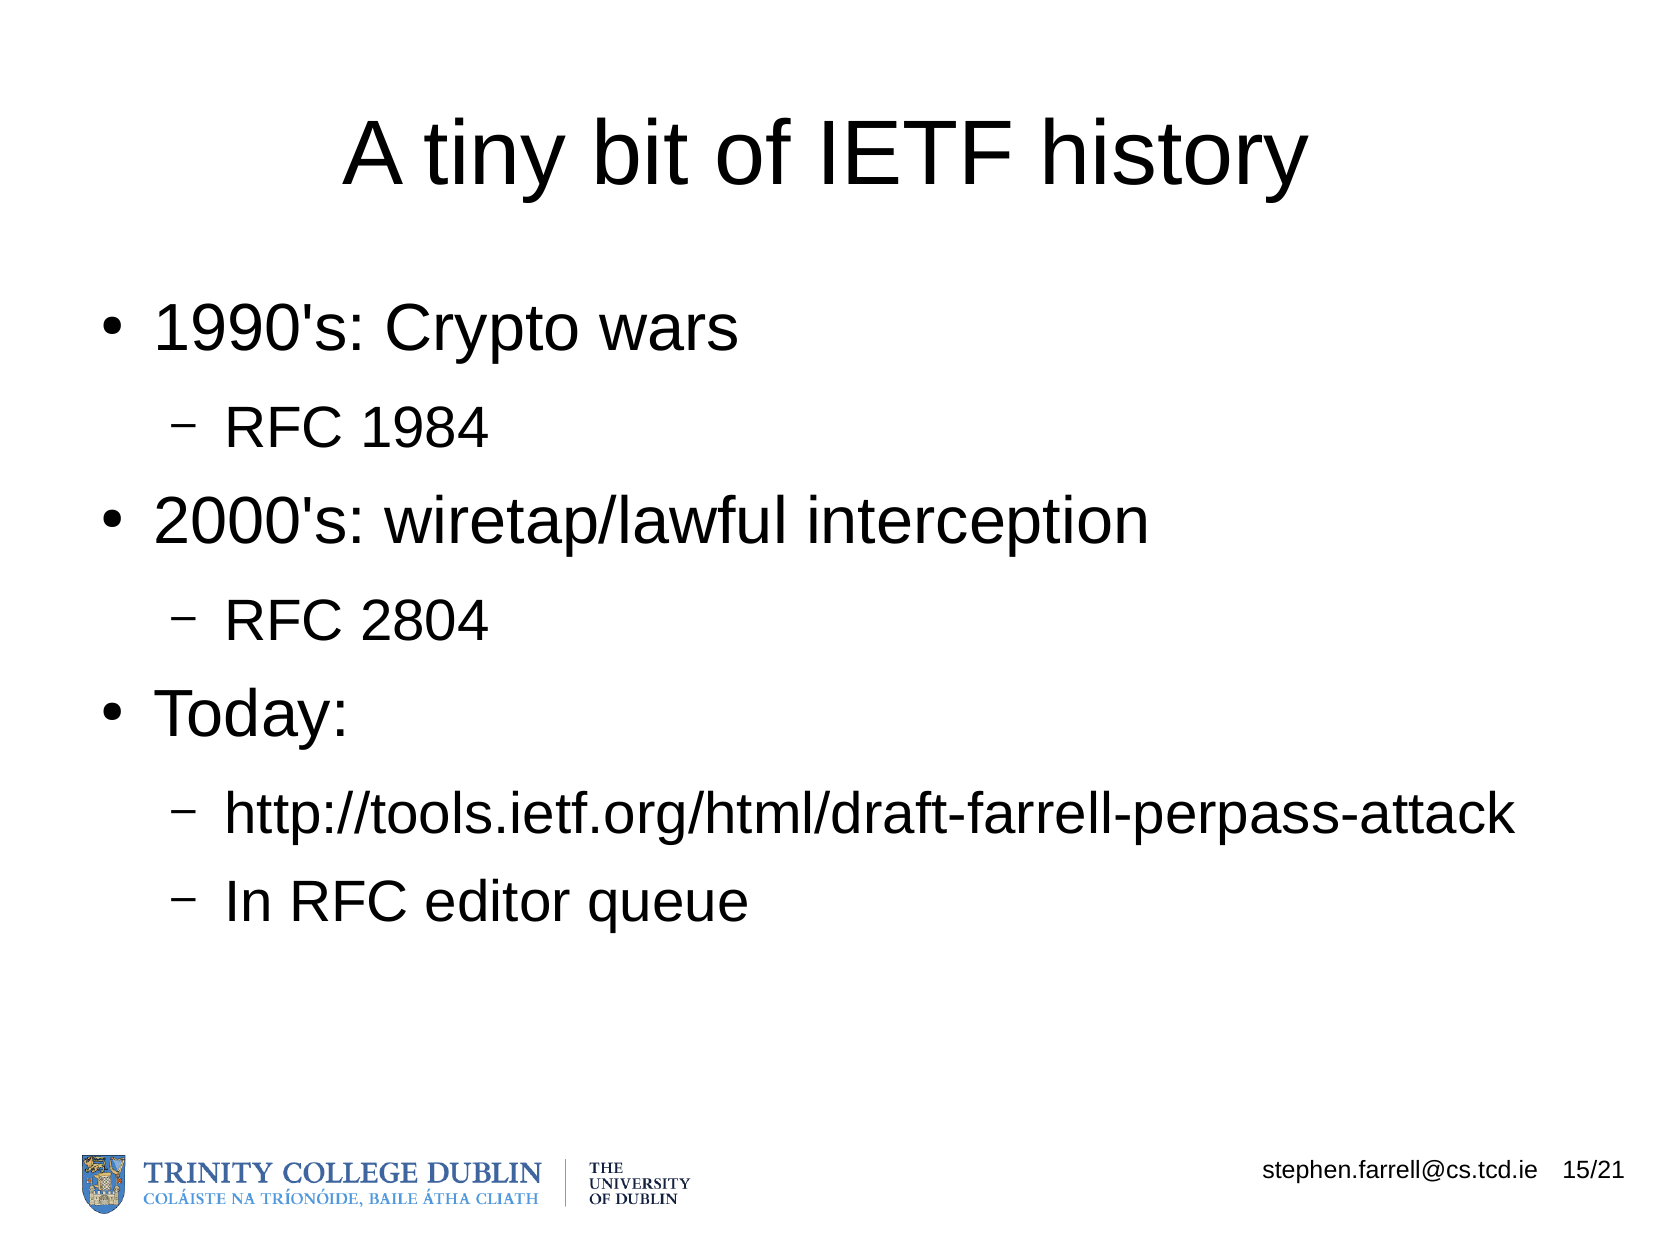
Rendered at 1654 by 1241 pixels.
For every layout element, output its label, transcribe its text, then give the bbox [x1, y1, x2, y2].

title A tiny bit of IETF history [82, 49, 1571, 257]
picture [82, 1155, 694, 1214]
list 1990's: Crypto wars RFC 1984 2000's: wiretap/lawful interception RFC 2804 Today: http://tools.ietf.org/html/draft-farrell-perpass-attack In RFC editor queue [82, 290, 1571, 1010]
